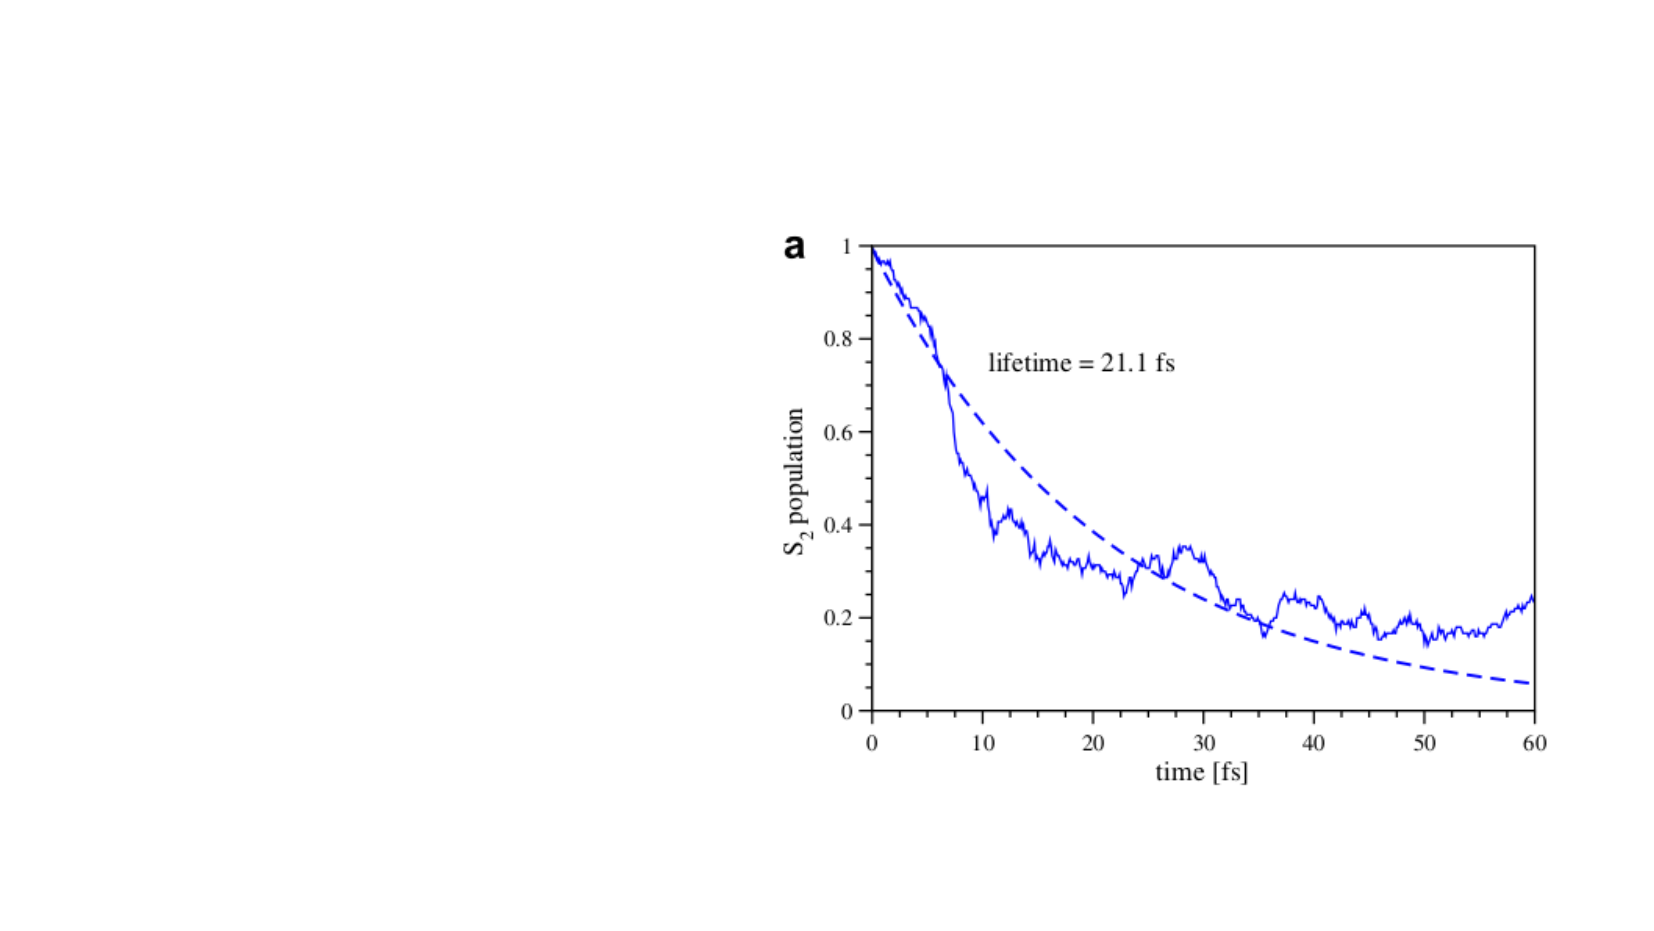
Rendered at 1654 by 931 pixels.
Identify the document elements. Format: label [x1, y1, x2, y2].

picture [779, 218, 1567, 804]
